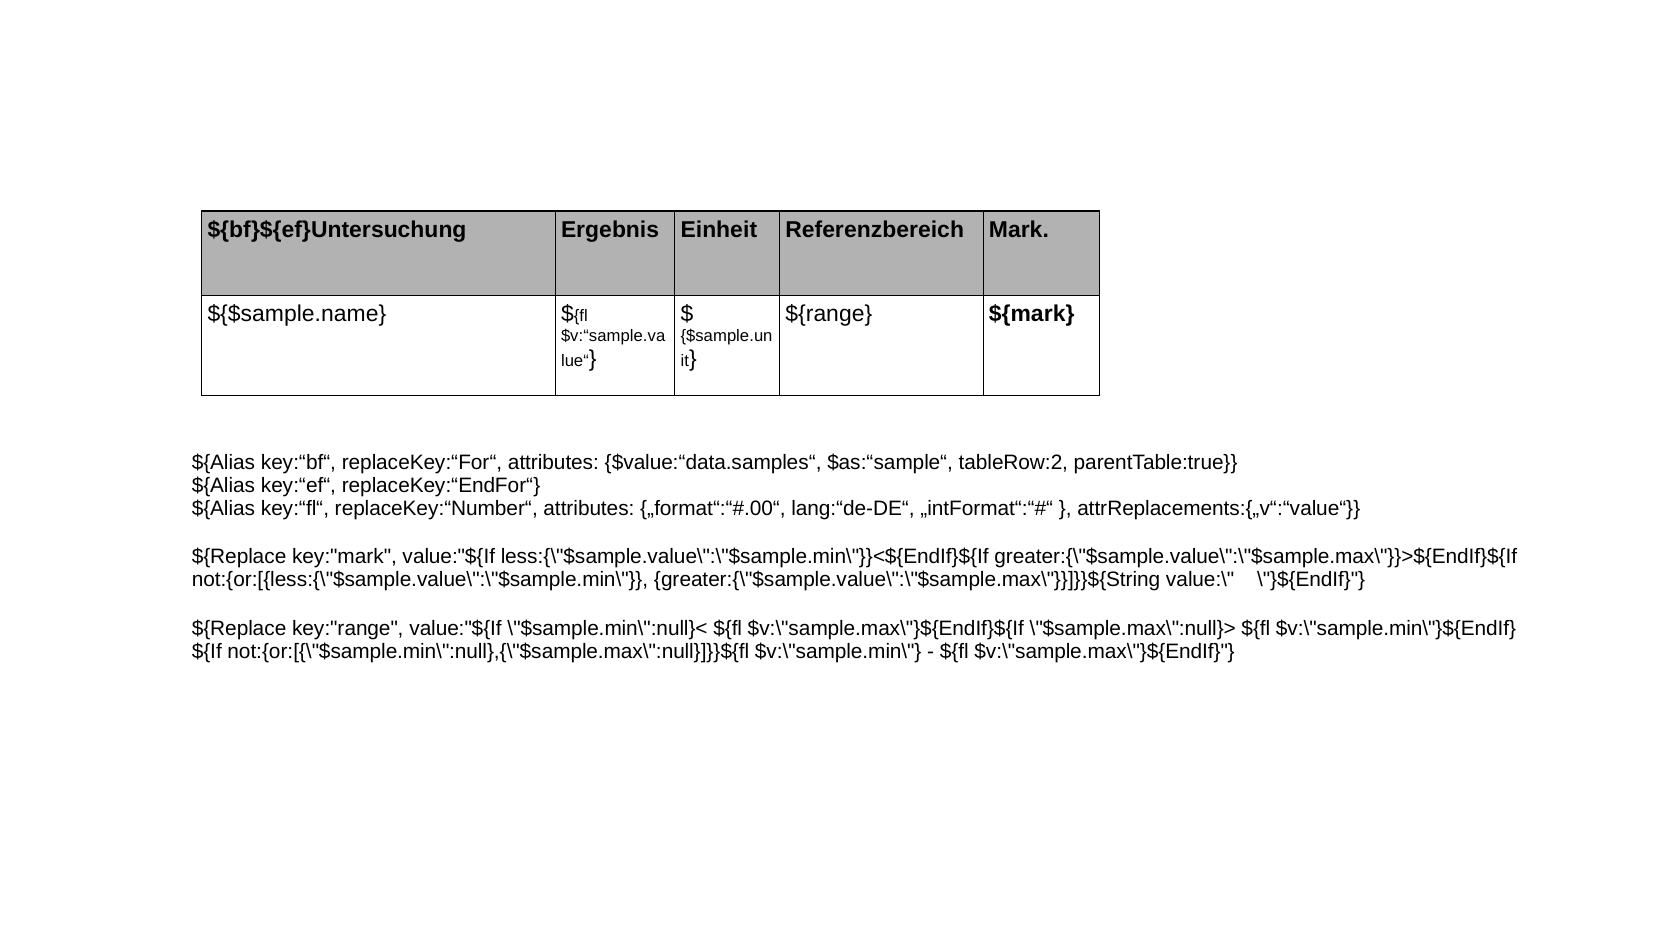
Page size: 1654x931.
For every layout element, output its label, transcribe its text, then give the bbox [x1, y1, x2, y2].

table_header ${bf}${ef}Untersuchung [202, 212, 555, 295]
table_cell ${fl $v:“sample.value“} [556, 296, 674, 395]
table_cell ${range} [780, 296, 983, 395]
text_box ${Alias key:“bf“, replaceKey:“For“, attributes: {$value:“data.samples“, $as:“sample“, tableRow:2, parentTable:true}} ${Alias key:“ef“, replaceKey:“EndFor“} ${Alias key:“fl“, replaceKey:“Number“, attributes: {„format“:“#.00“, lang:“de-DE“, „intFormat“:“#“ }, attrReplacements:{„v“:“value“}} ${Replace key:"mark", value:"${If less:{\"$sample.value\":\"$sample.min\"}}<${EndIf}${If greater:{\"$sample.value\":\"$sample.max\"}}>${EndIf}${If not:{or:[{less:{\"$sample.value\":\"$sample.min\"}}, {greater:{\"$sample.value\":\"$sample.max\"}}]}}${String value:\" \"}${EndIf}"} ${Replace key:"range", value:"${If \"$sample.min\":null}< ${fl $v:\"sample.max\"}${EndIf}${If \"$sample.max\":null}> ${fl $v:\"sample.min\"}${EndIf}${If not:{or:[{\"$sample.min\":null},{\"$sample.max\":null}]}}${fl $v:\"sample.min\"} - ${fl $v:\"sample.max\"}${EndIf}"} [177, 442, 1536, 671]
table_header Einheit [675, 212, 779, 295]
table_cell ${$sample.name} [202, 296, 555, 395]
table_cell ${mark} [984, 296, 1099, 395]
table_header Referenzbereich [780, 212, 983, 295]
table_header Mark. [984, 212, 1099, 295]
table_cell ${$sample.unit} [675, 296, 779, 395]
table_header Ergebnis [556, 212, 674, 295]
